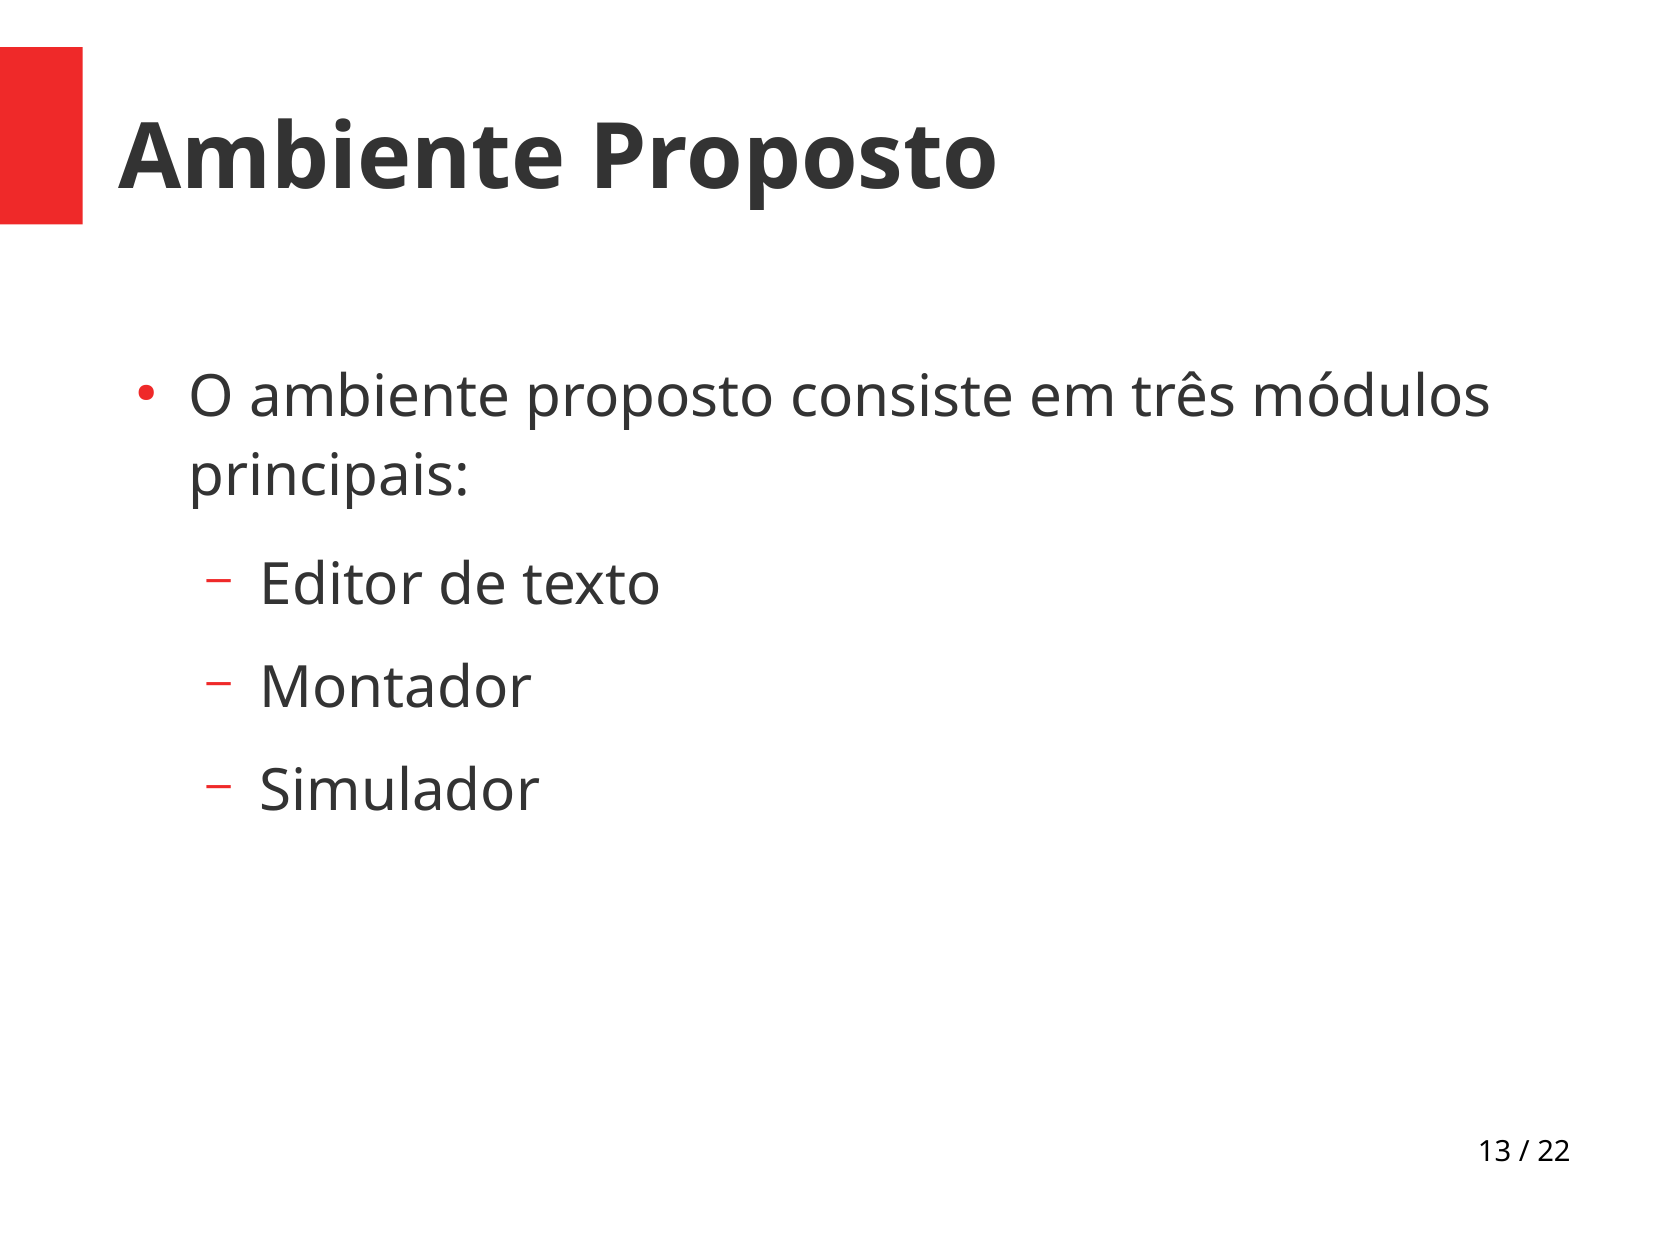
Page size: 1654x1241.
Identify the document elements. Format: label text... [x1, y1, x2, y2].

list O ambiente proposto consiste em três módulos principais: Editor de texto Montador Simulador [118, 354, 1536, 1074]
title Ambiente Proposto [118, 49, 1571, 257]
